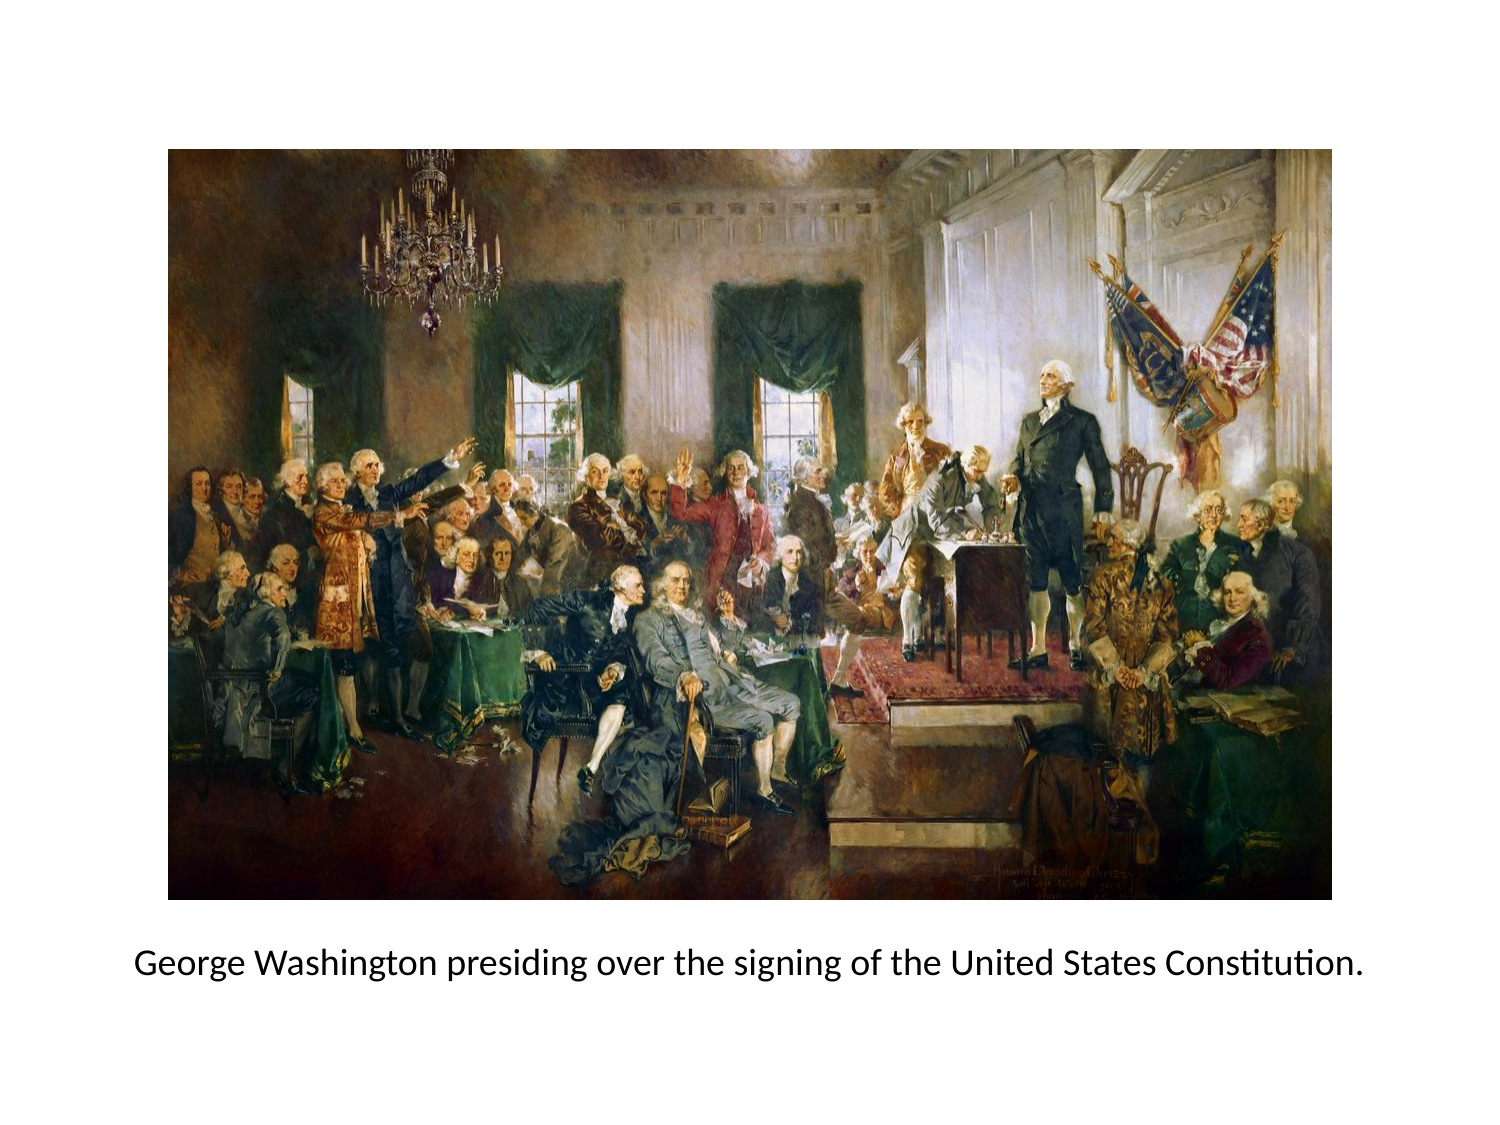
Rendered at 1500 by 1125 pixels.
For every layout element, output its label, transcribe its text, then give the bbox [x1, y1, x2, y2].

text_box George Washington presiding over the signing of the United States Constitution. [118, 929, 1381, 991]
picture [168, 149, 1332, 900]
